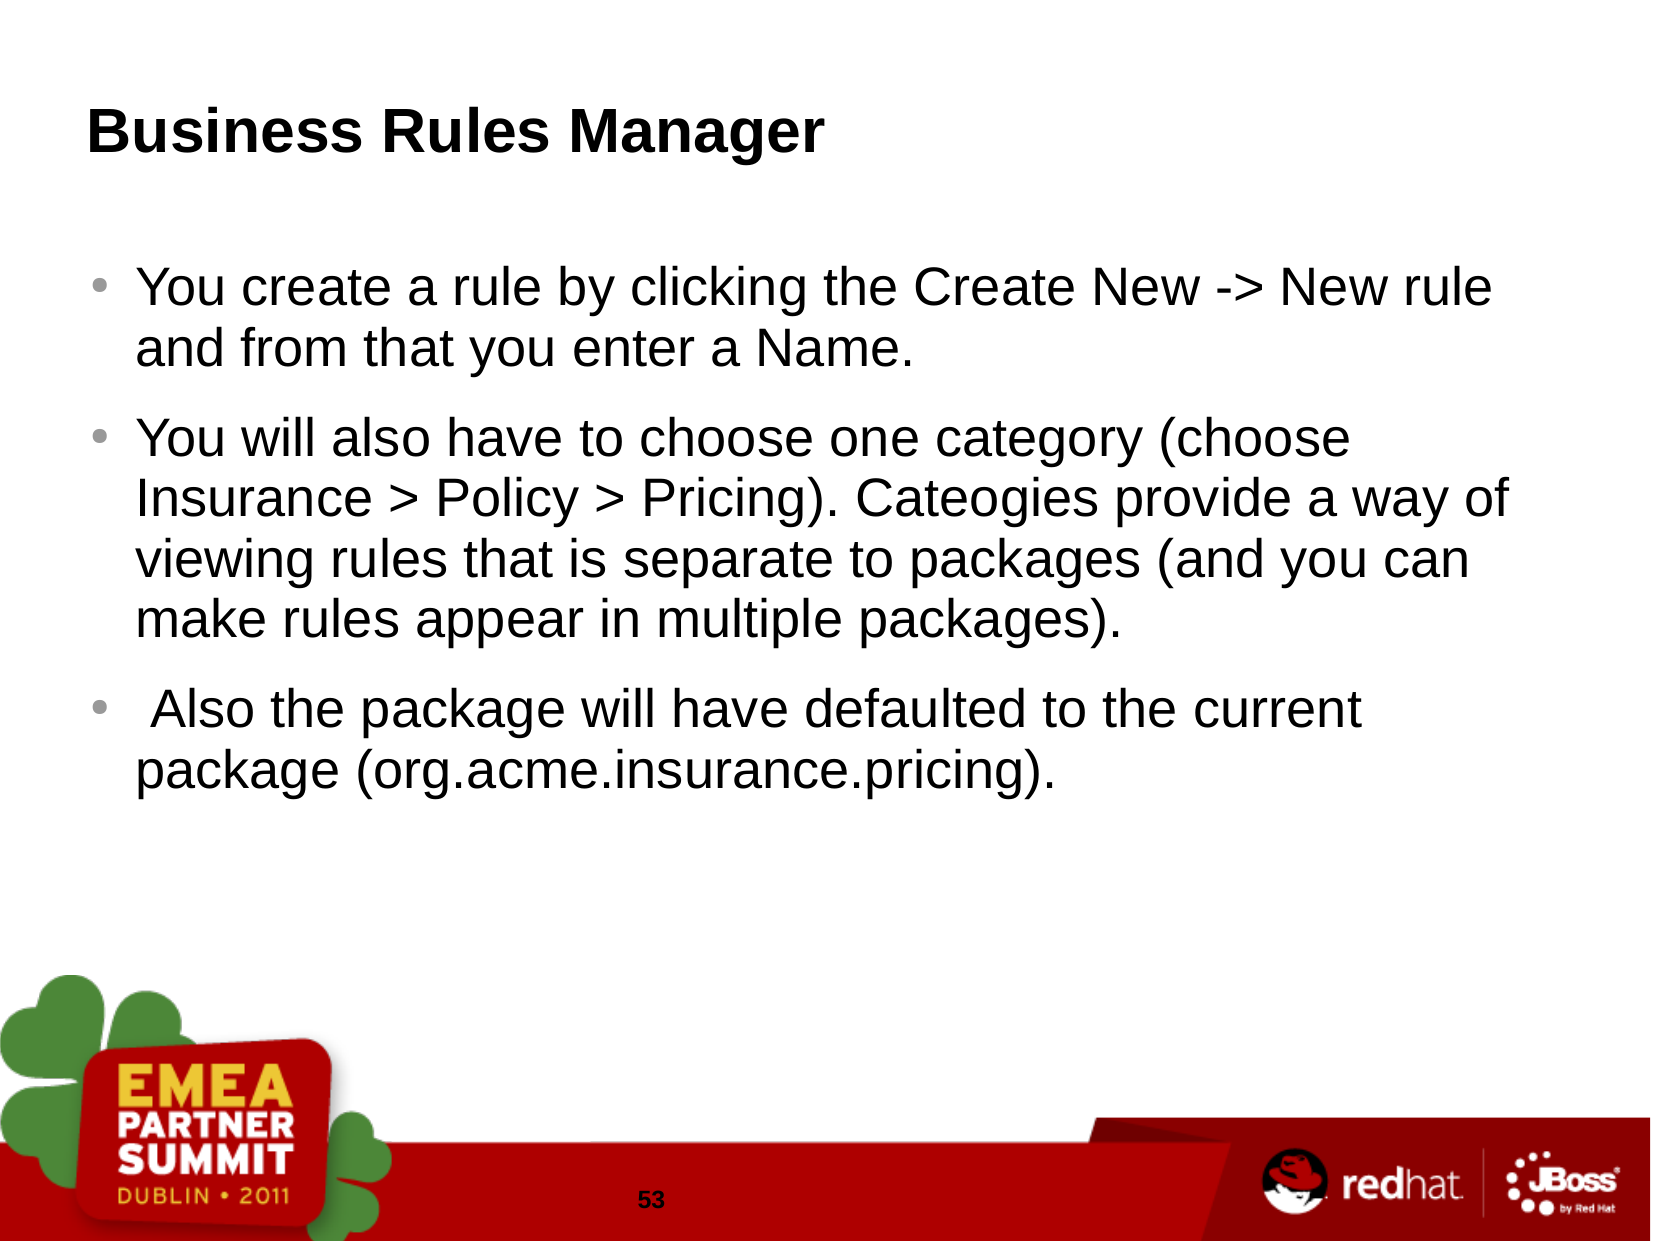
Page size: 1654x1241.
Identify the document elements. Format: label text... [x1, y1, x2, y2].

list You create a rule by clicking the Create New -> New rule and from that you enter a Name. You will also have to choose one category (choose Insurance > Policy > Pricing). Cateogies provide a way of viewing rules that is separate to packages (and you can make rules appear in multiple packages). Also the package will have defaulted to the current package (org.acme.insurance.pricing). [75, 256, 1564, 1051]
title Business Rules Manager [86, 37, 1576, 226]
picture [0, 975, 1651, 1241]
